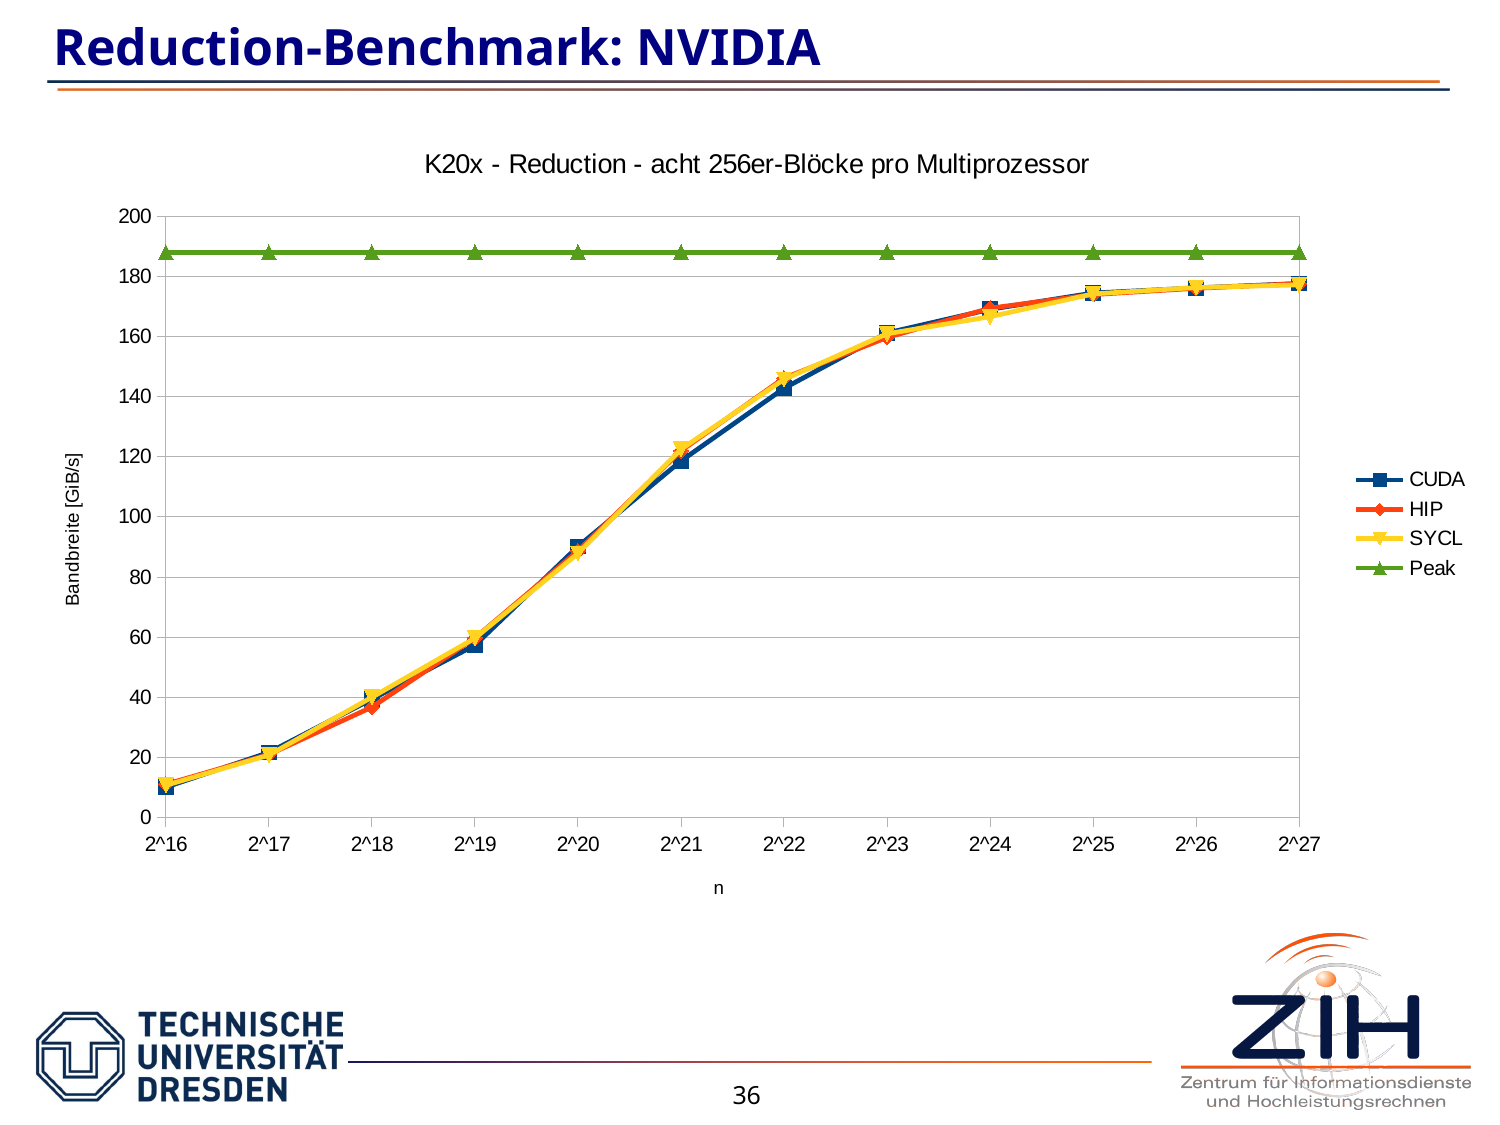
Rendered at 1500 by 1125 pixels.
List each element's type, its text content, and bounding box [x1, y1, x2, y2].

picture [47, 80, 1450, 91]
picture [1181, 933, 1471, 1110]
title Reduction-Benchmark: NVIDIA [53, 12, 1453, 81]
picture [35, 1011, 343, 1102]
chart [29, 118, 1486, 931]
